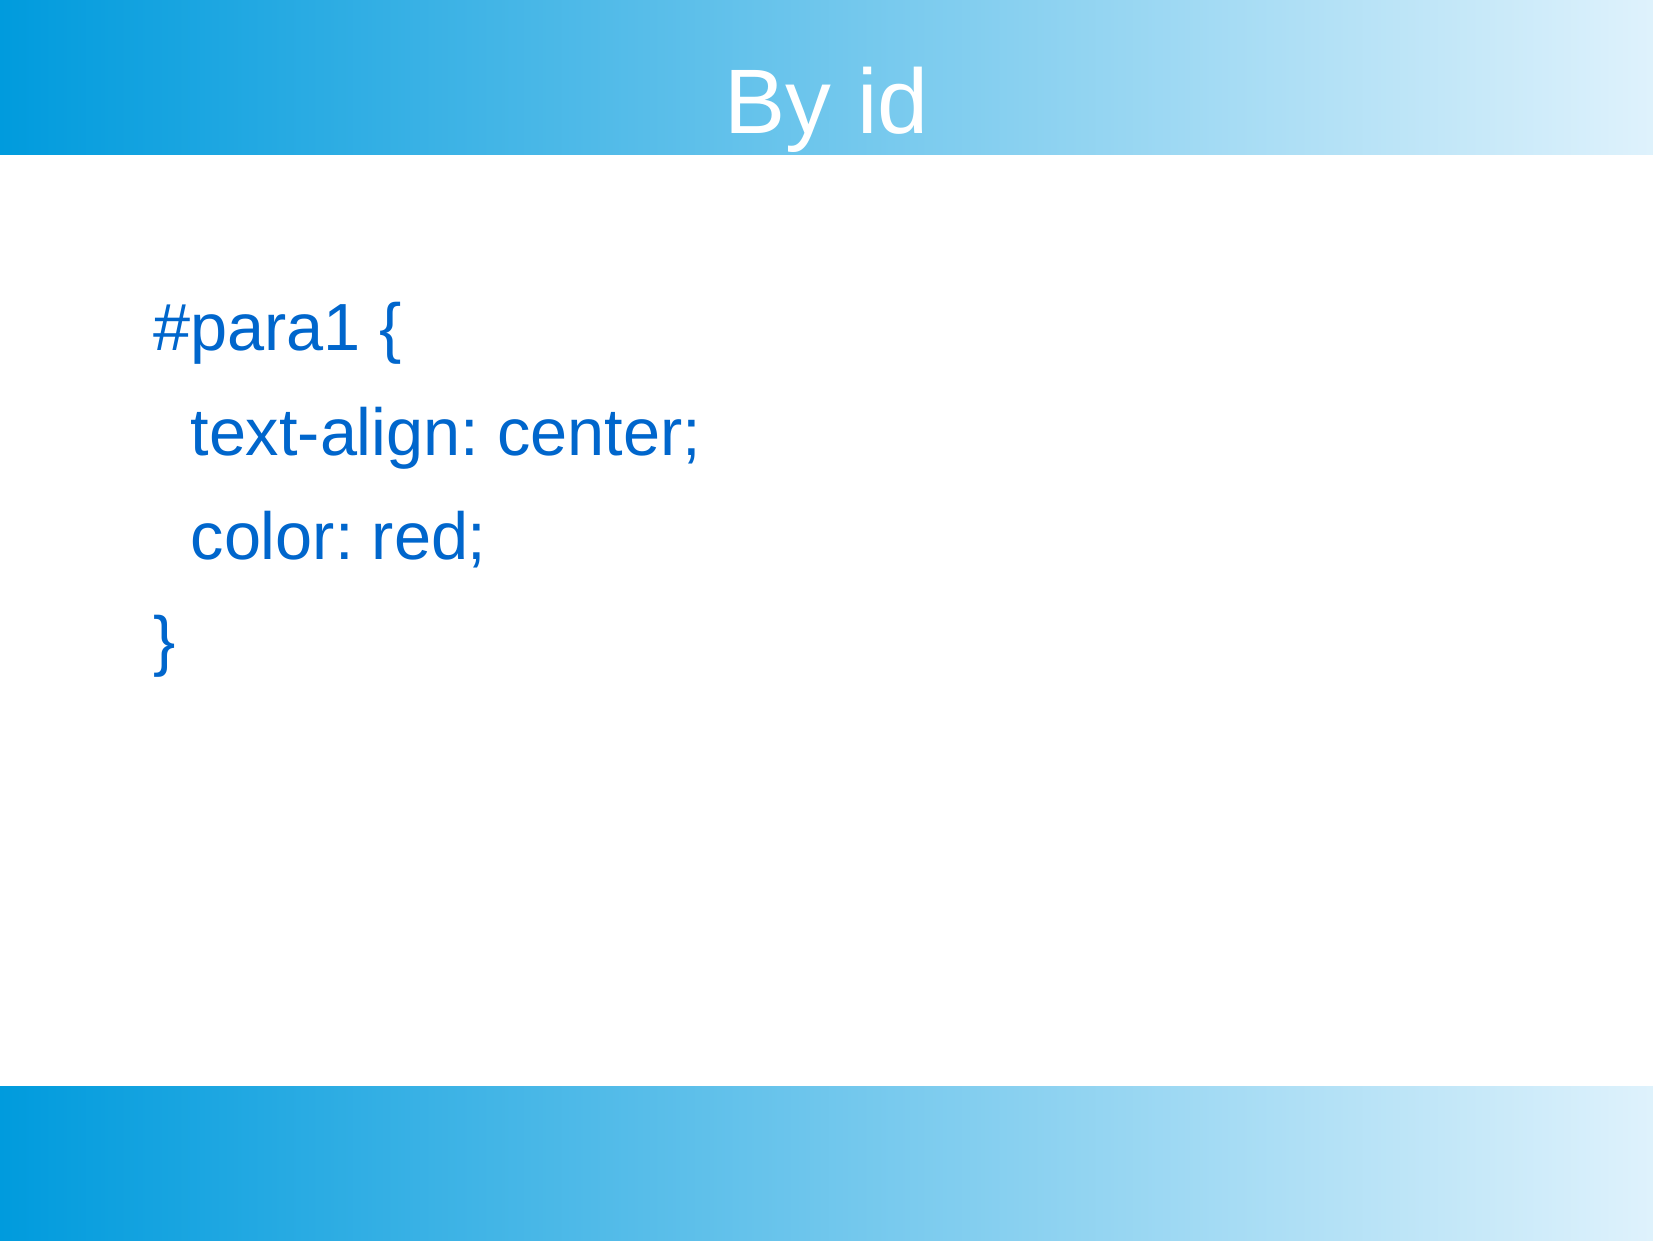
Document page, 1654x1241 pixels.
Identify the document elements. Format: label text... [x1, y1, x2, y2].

list #para1 { text-align: center; color: red; } [82, 290, 1571, 1010]
title By id [82, 49, 1571, 155]
